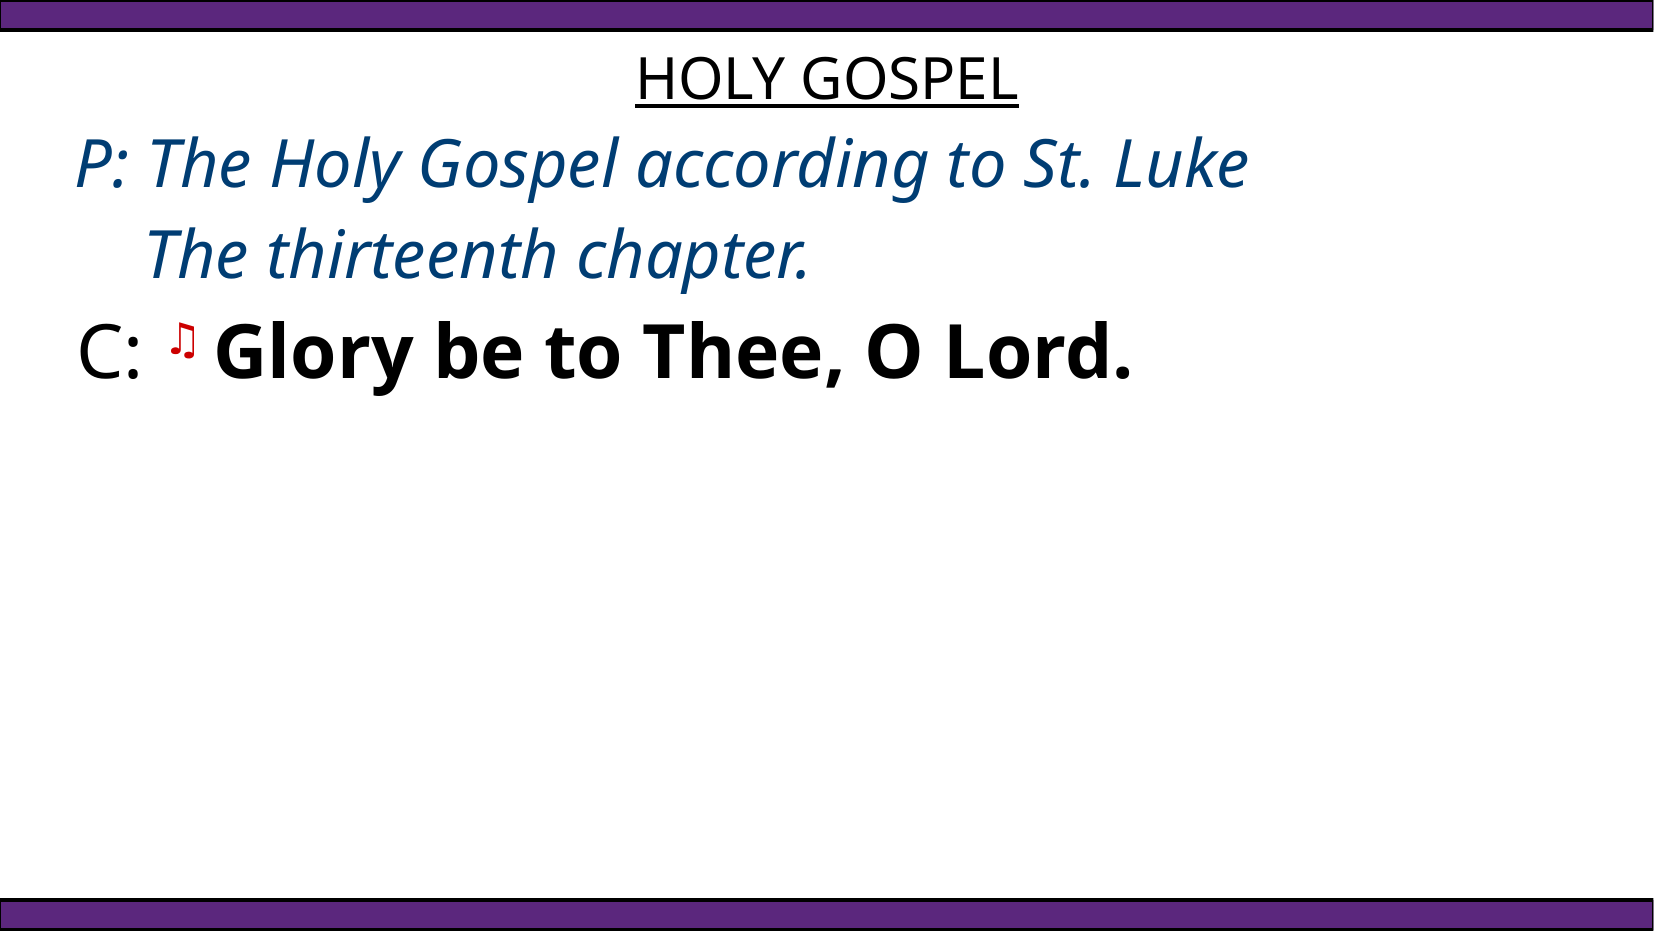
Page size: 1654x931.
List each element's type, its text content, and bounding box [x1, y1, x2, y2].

text_box [0, 900, 1654, 931]
text_box HOLY GOSPEL P: The Holy Gospel according to St. Luke The thirteenth chapter. C: ♫ Glory be to Thee, O Lord. [60, 30, 1579, 400]
text_box [0, 0, 1654, 31]
